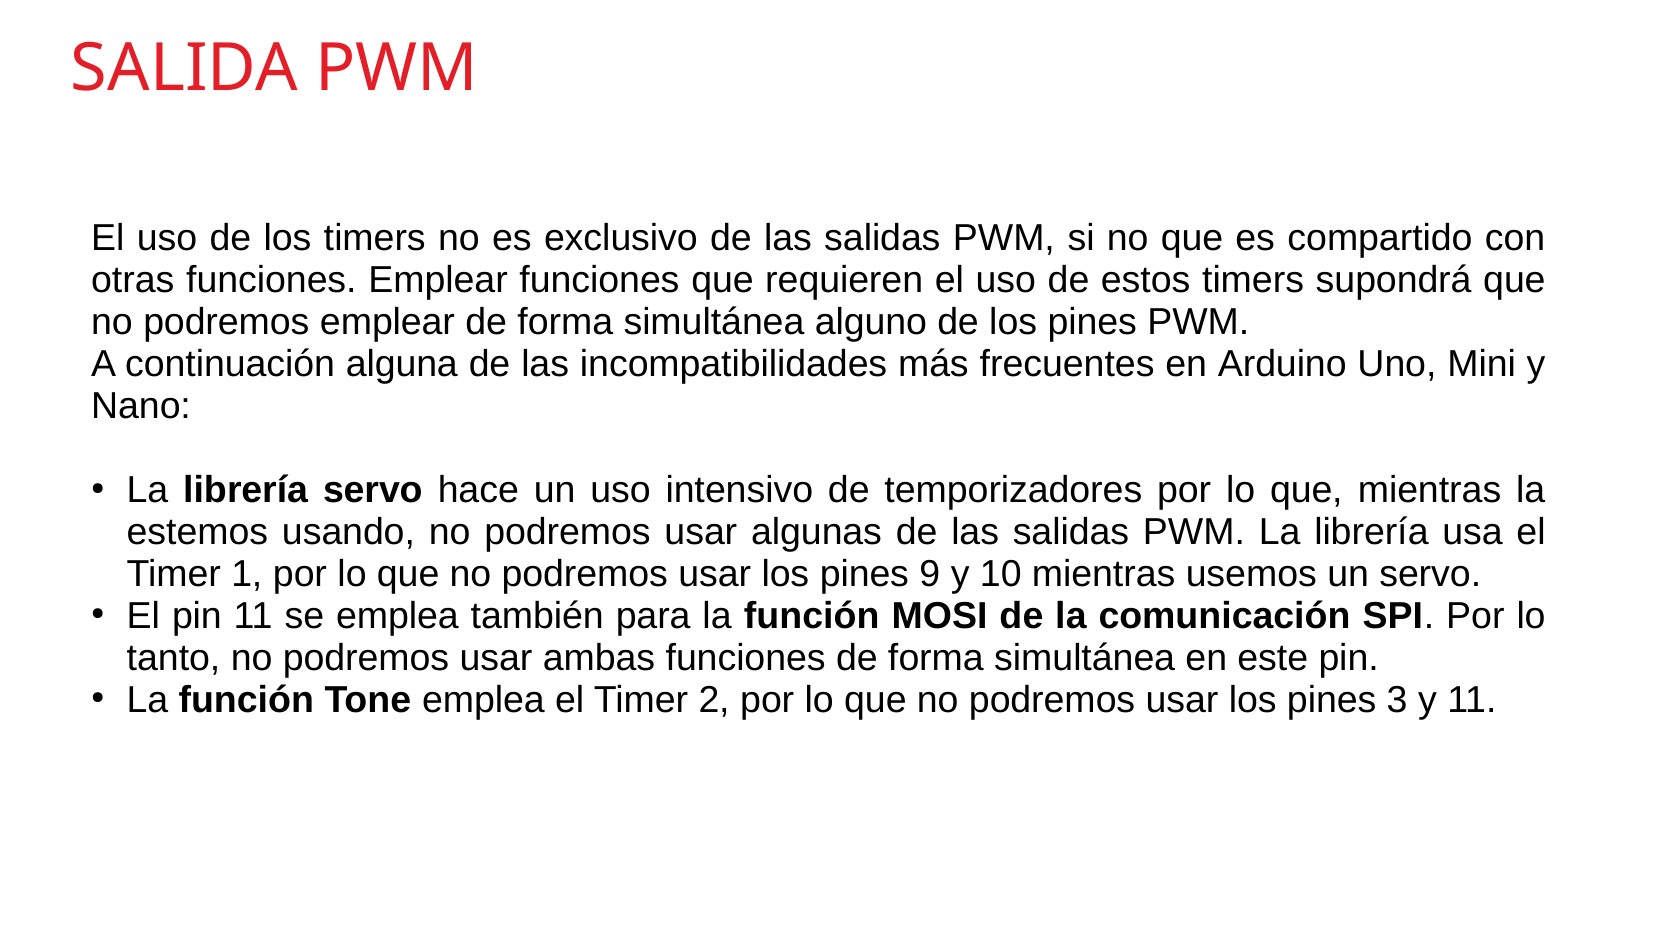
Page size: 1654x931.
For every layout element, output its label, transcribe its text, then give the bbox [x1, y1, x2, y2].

text_box El uso de los timers no es exclusivo de las salidas PWM, si no que es compartido con otras funciones. Emplear funciones que requieren el uso de estos timers supondrá que no podremos emplear de forma simultánea alguno de los pines PWM. A continuación alguna de las incompatibilidades más frecuentes en Arduino Uno, Mini y Nano: La librería servo hace un uso intensivo de temporizadores por lo que, mientras la estemos usando, no podremos usar algunas de las salidas PWM. La librería usa el Timer 1, por lo que no podremos usar los pines 9 y 10 mientras usemos un servo. El pin 11 se emplea también para la función MOSI de la comunicación SPI. Por lo tanto, no podremos usar ambas funciones de forma simultánea en este pin. La función Tone emplea el Timer 2, por lo que no podremos usar los pines 3 y 11. [76, 208, 1561, 728]
title SALIDA PWM [70, 11, 1347, 118]
